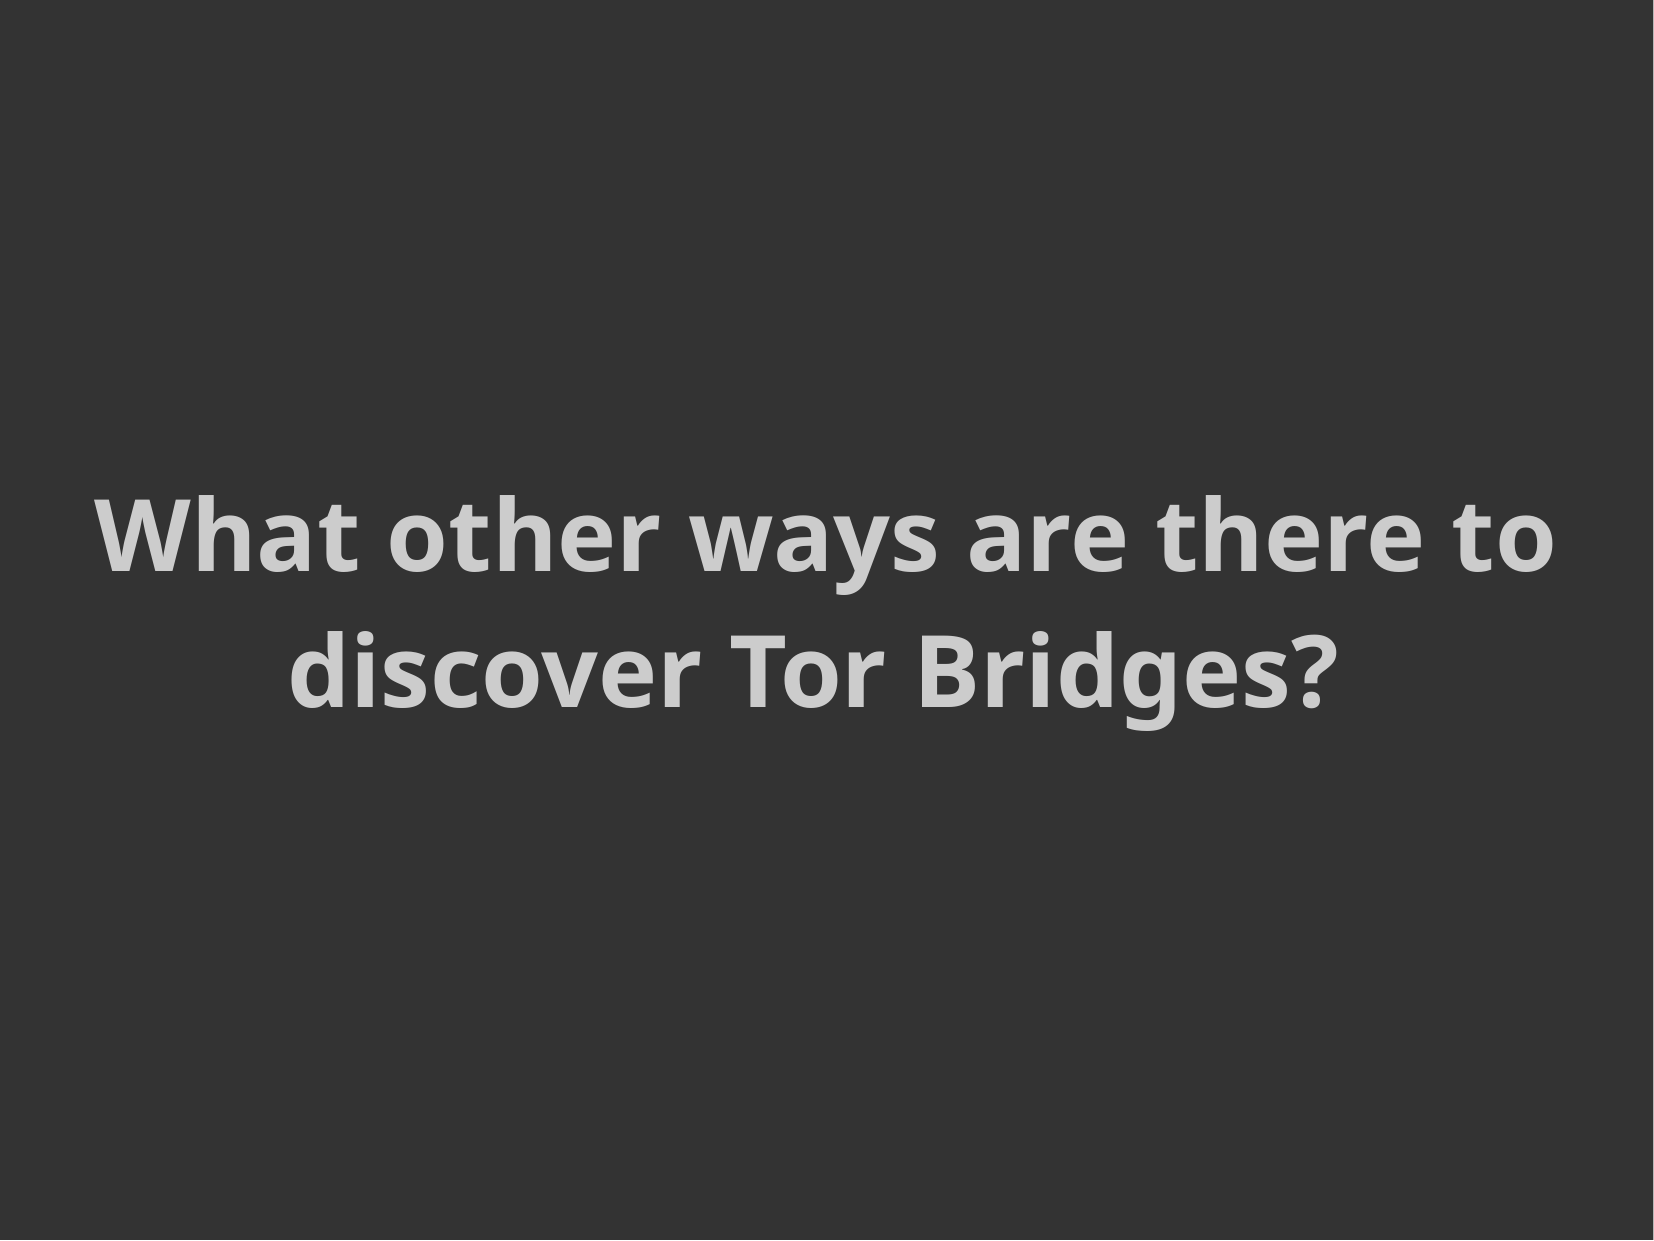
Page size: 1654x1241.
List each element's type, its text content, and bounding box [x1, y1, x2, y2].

title What other ways are there to discover Tor Bridges? [82, 231, 1571, 969]
